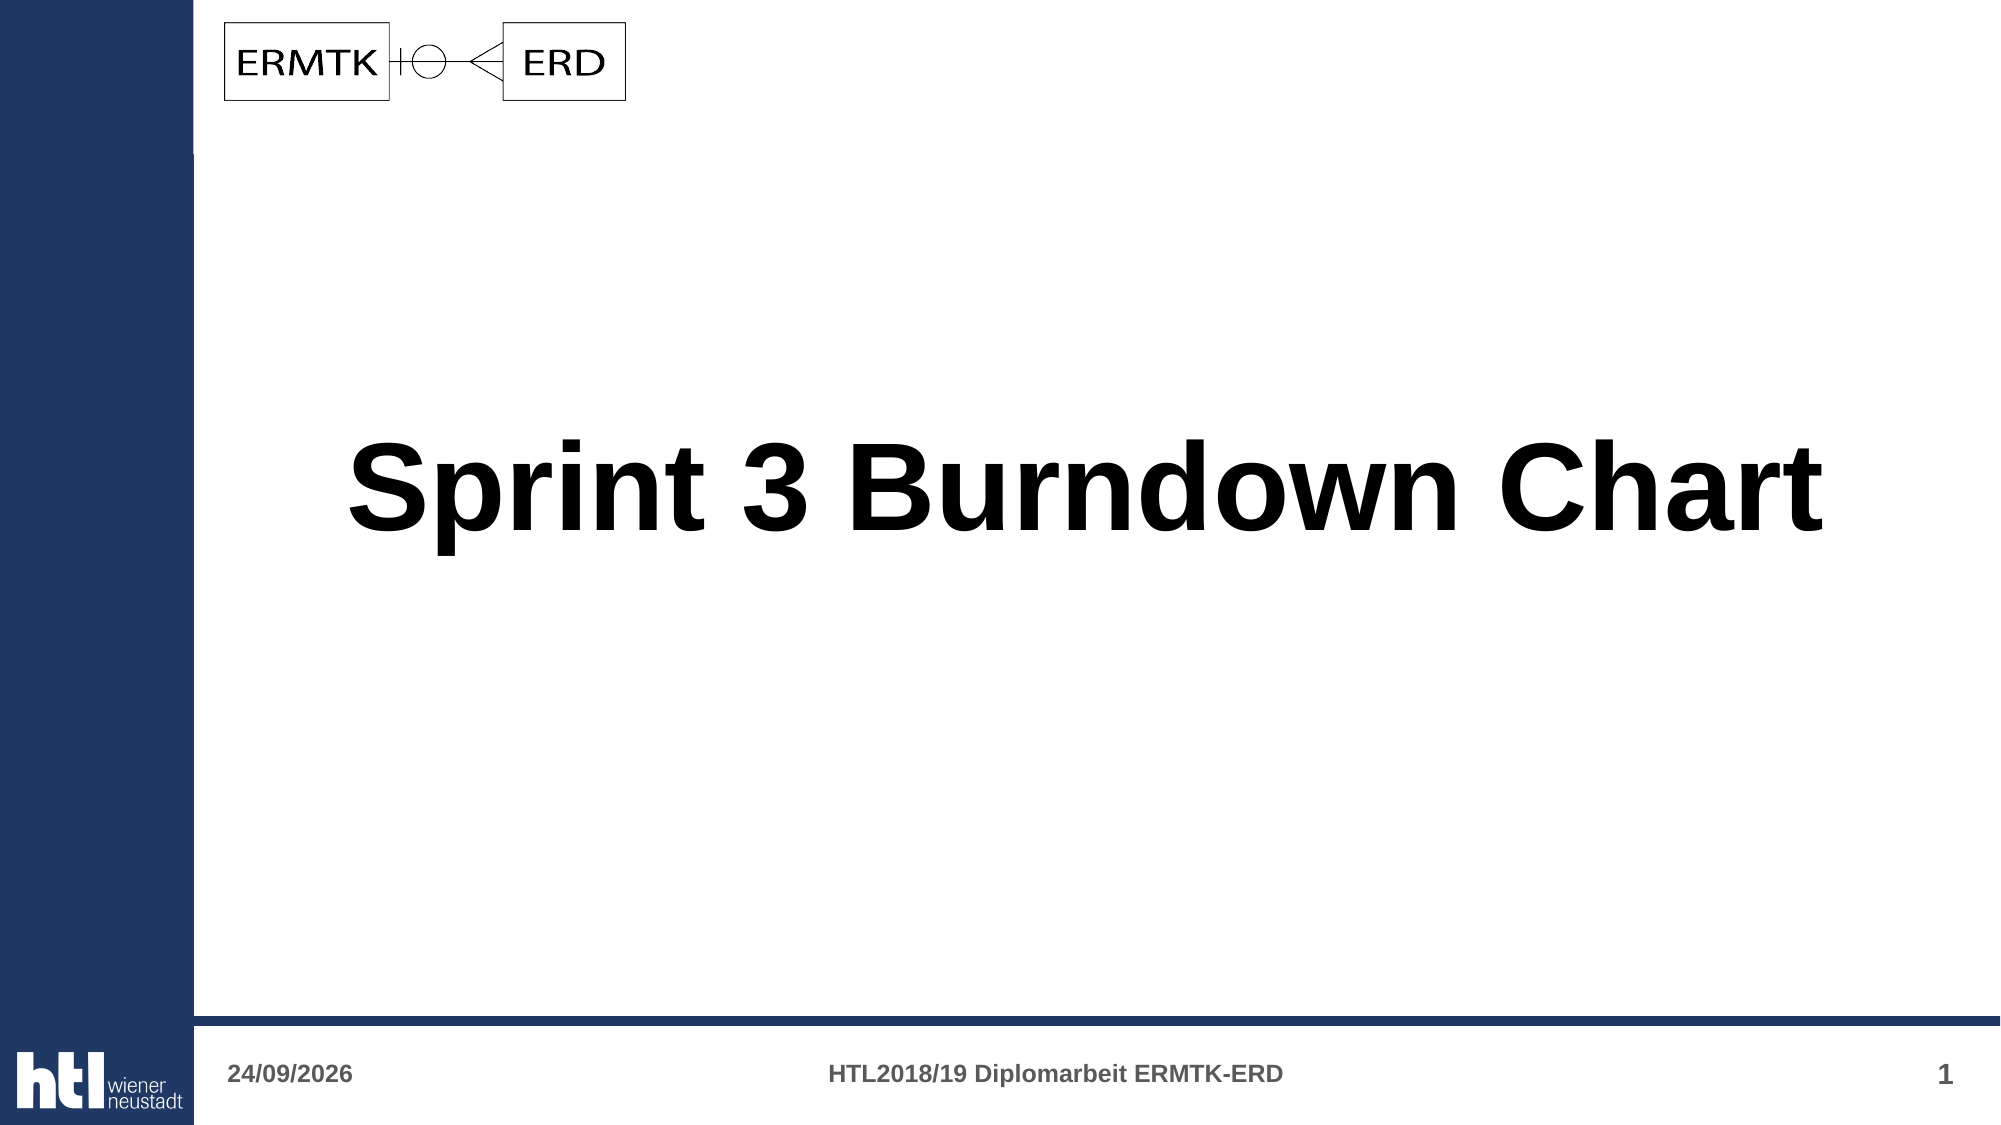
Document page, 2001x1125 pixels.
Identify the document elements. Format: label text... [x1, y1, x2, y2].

title Sprint 3 Burndown Chart [328, 170, 1843, 563]
picture [224, 22, 626, 101]
picture [17, 1052, 183, 1114]
